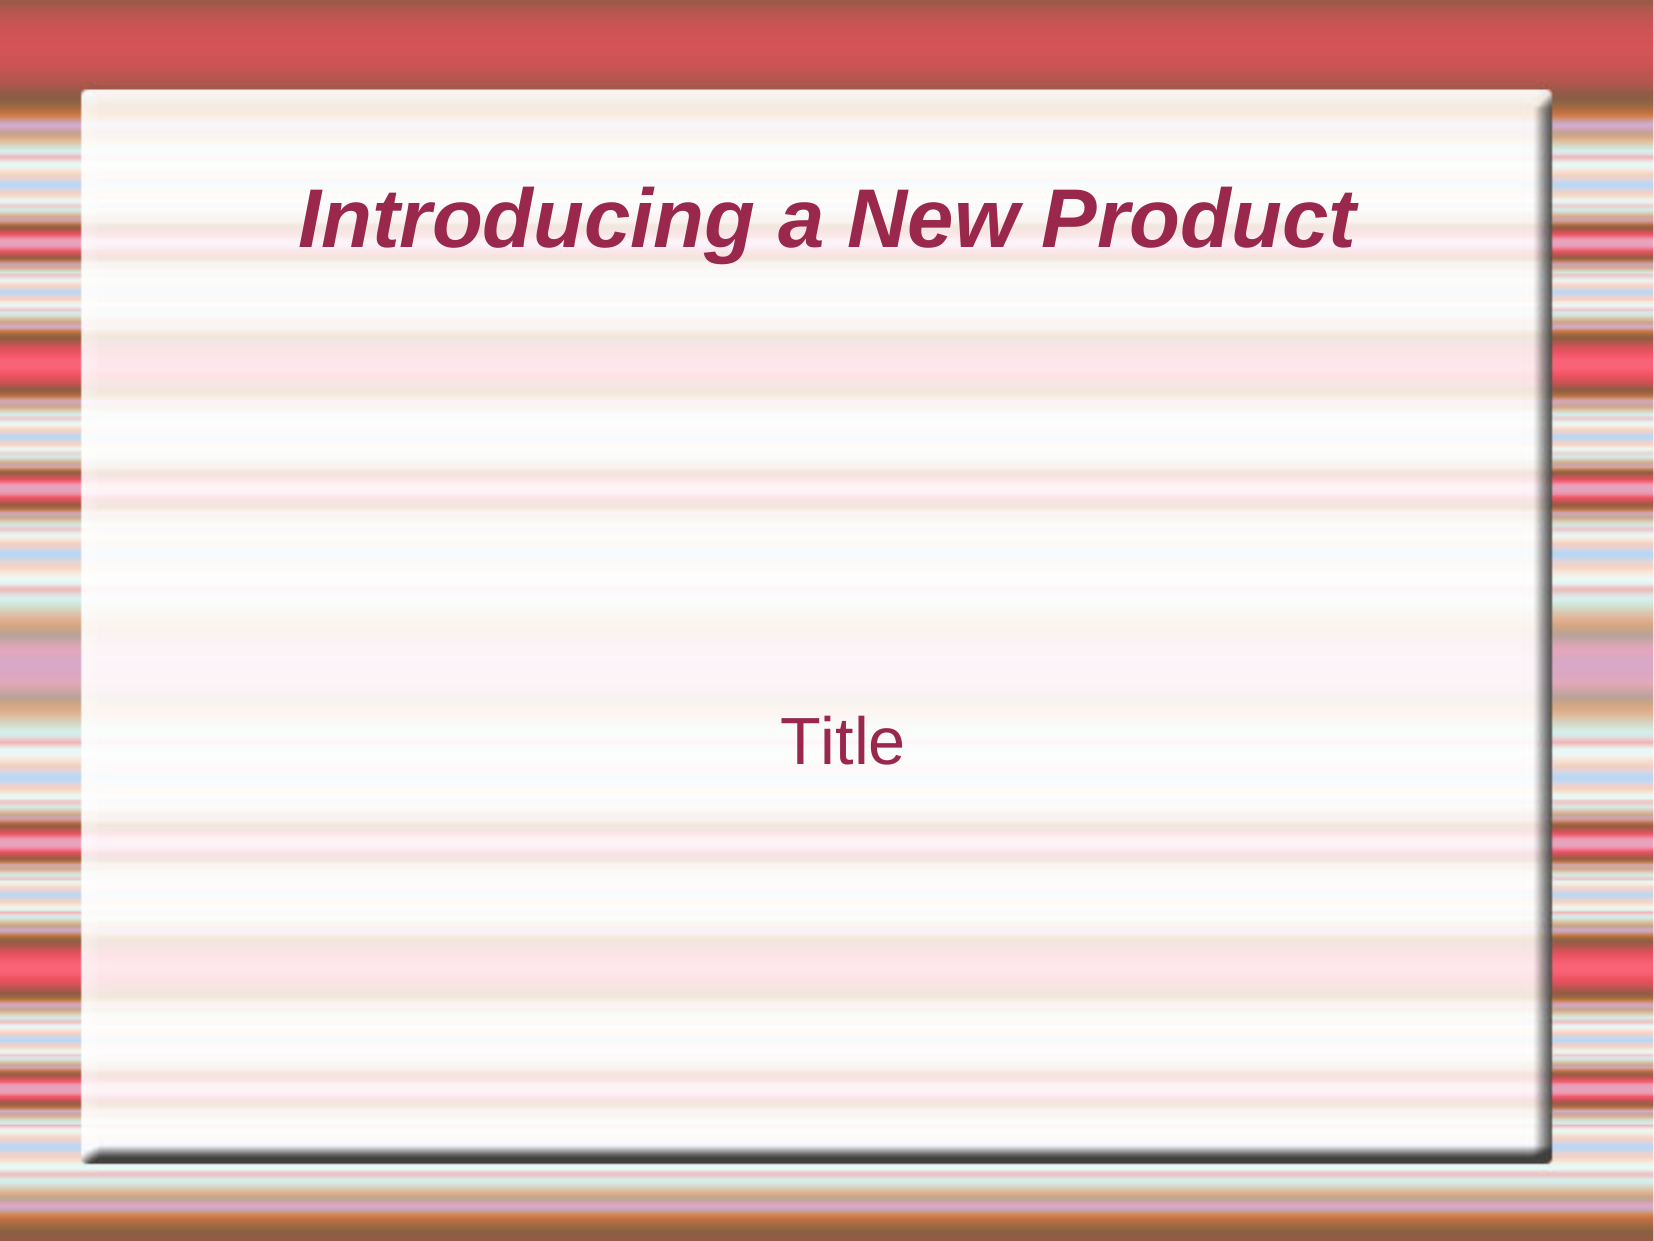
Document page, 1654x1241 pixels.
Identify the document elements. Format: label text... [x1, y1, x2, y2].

title Introducing a New Product [121, 114, 1534, 322]
subtitle Title [134, 350, 1516, 1133]
picture [0, 0, 1654, 1241]
